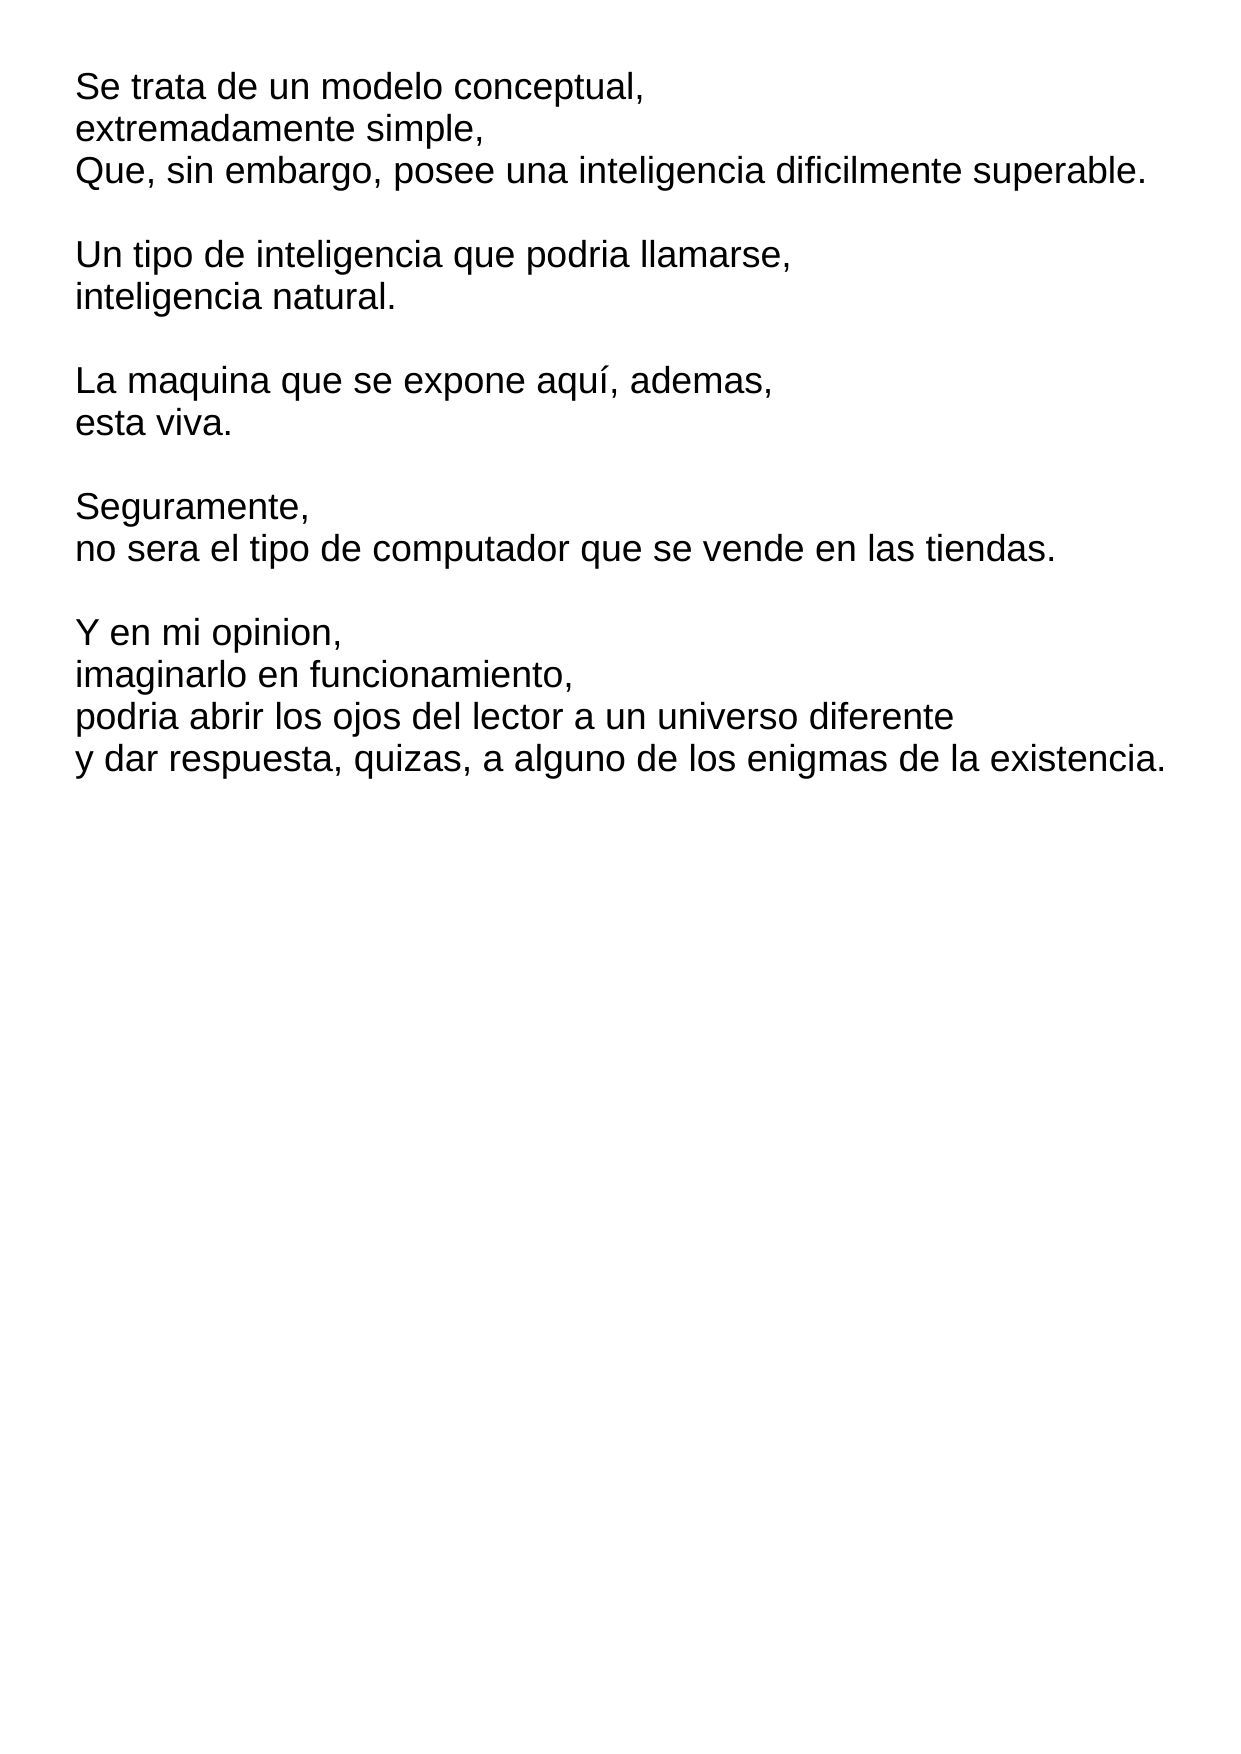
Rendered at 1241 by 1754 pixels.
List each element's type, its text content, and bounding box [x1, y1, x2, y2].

text_box Se trata de un modelo conceptual, extremadamente simple, Que, sin embargo, posee una inteligencia dificilmente superable. Un tipo de inteligencia que podria llamarse, inteligencia natural. La maquina que se expone aquí, ademas, esta viva. Seguramente, no sera el tipo de computador que se vende en las tiendas. Y en mi opinion, imaginarlo en funcionamiento, podria abrir los ojos del lector a un universo diferente y dar respuesta, quizas, a alguno de los enigmas de la existencia. [60, 58, 1182, 787]
